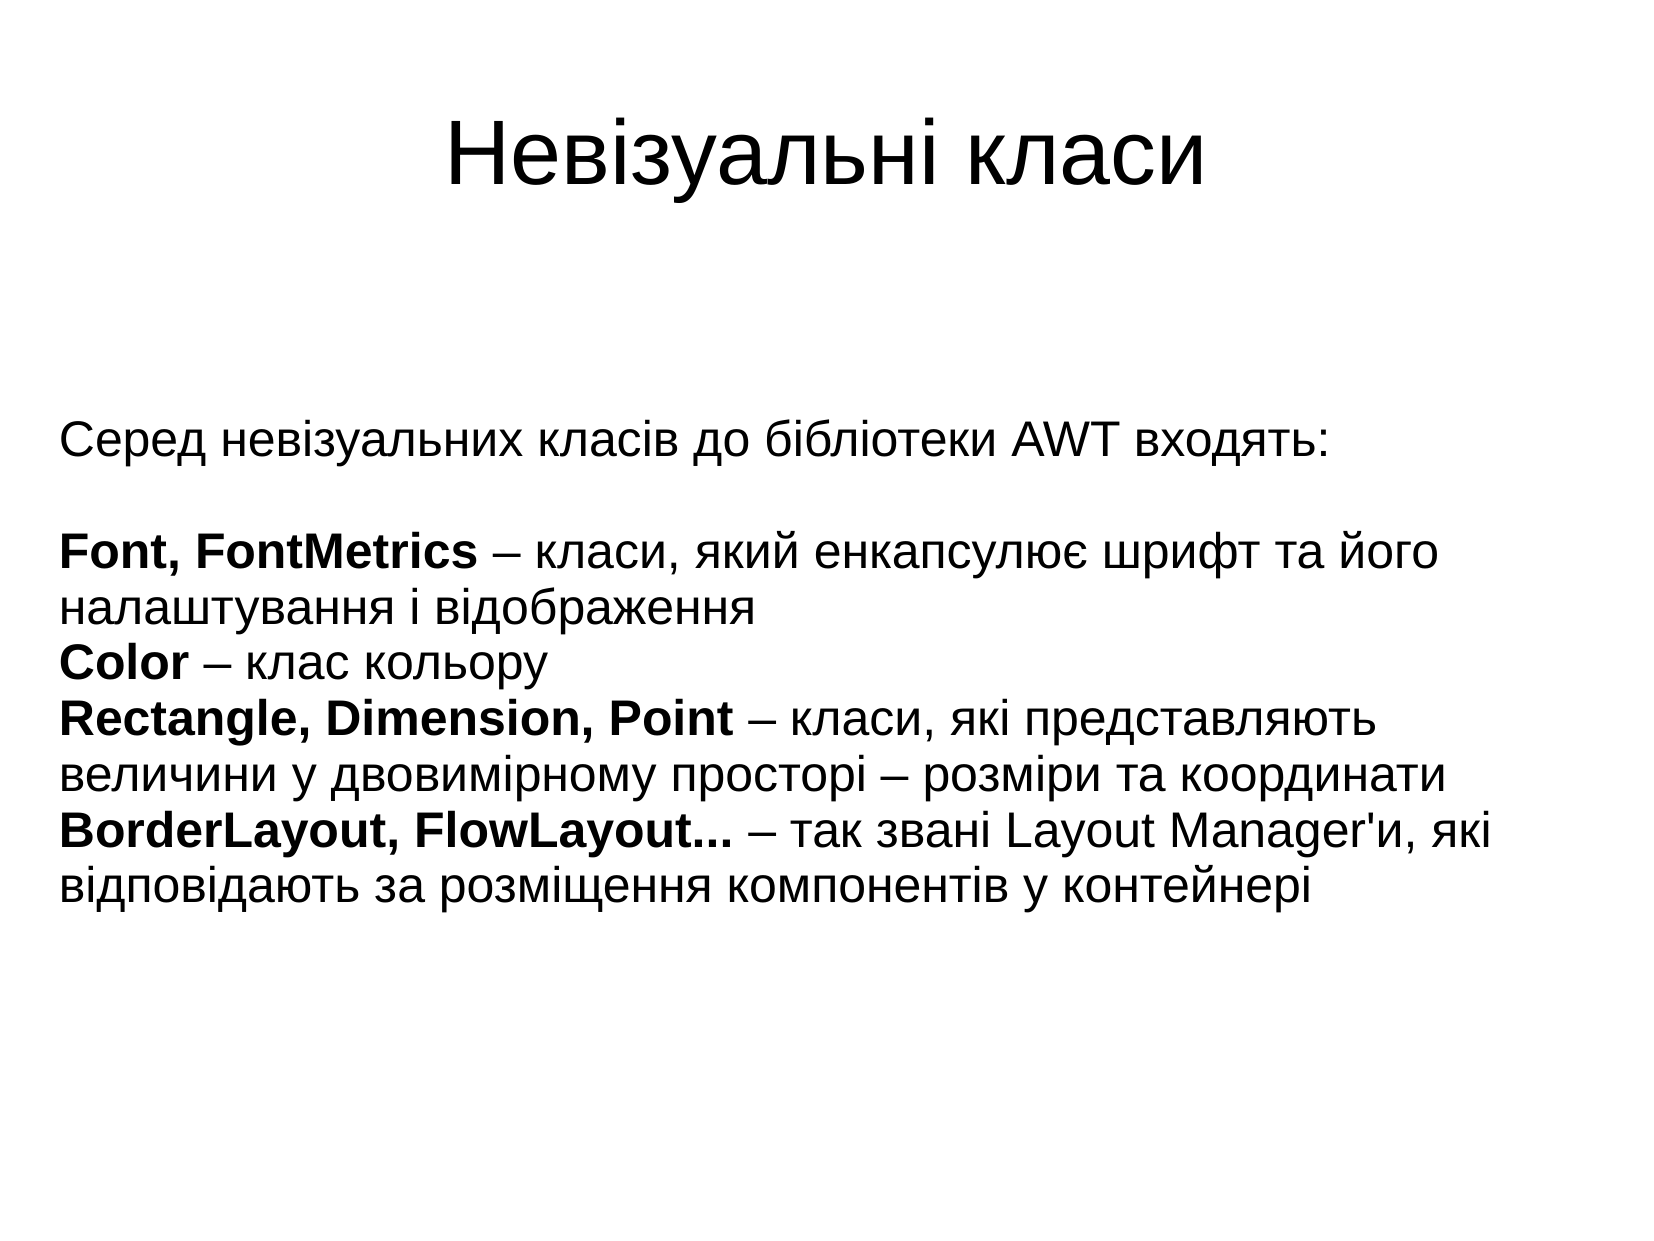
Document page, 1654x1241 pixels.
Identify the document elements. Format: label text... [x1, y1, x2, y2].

title Невізуальні класи [82, 49, 1571, 257]
subtitle Серед невізуальних класів до бібліотеки AWT входять: Font, FontMetrics – класи, який енкапсулює шрифт та його налаштування і відображення Color – клас кольору Rectangle, Dimension, Point – класи, які представляють величини у двовимірному просторі – розміри та координати BorderLayout, FlowLayout... – так звані Layout Manager'и, які відповідають за розміщення компонентів у контейнері [59, 281, 1548, 1100]
